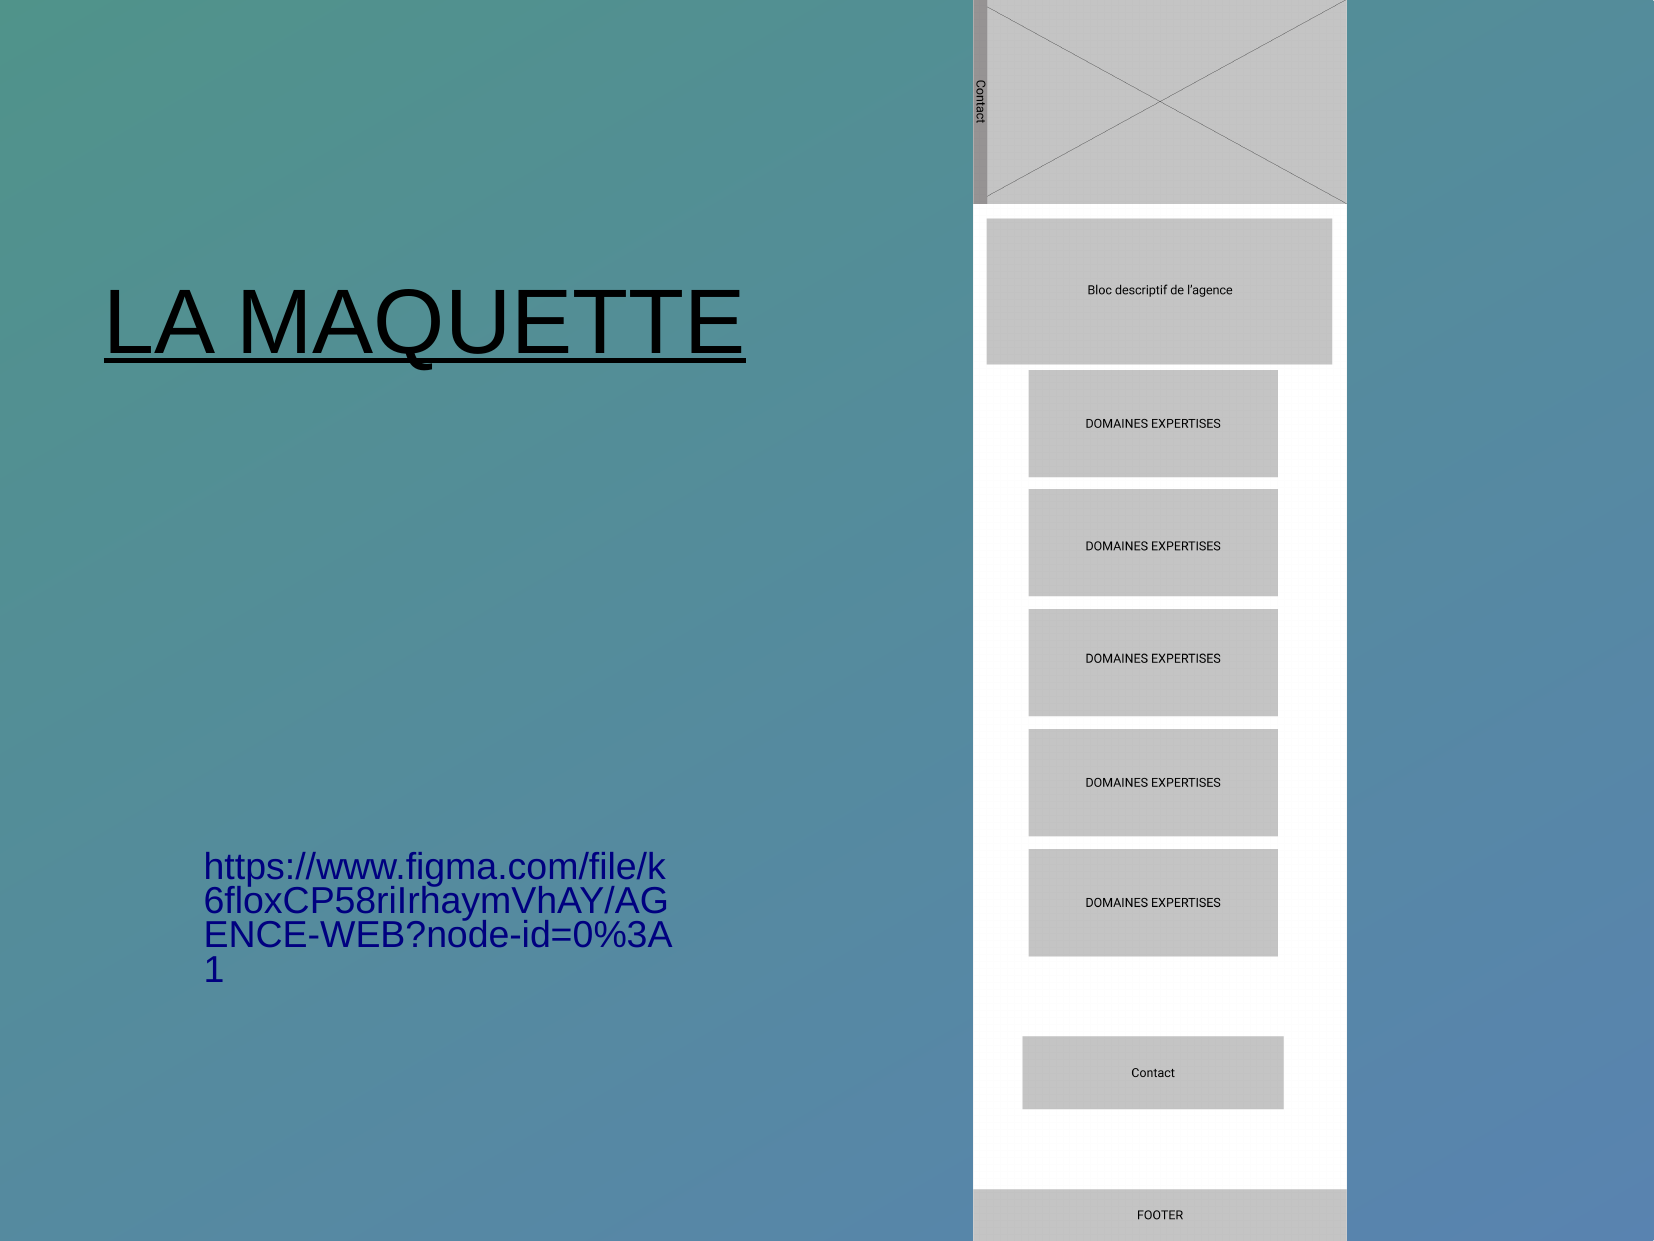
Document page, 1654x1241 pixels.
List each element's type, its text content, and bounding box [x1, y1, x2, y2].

picture [973, 0, 1347, 1241]
text_box https://www.figma.com/file/k6floxCP58riIrhaymVhAY/AGENCE-WEB?node-id=0%3A1 [188, 838, 697, 938]
title LA MAQUETTE [0, 218, 973, 426]
